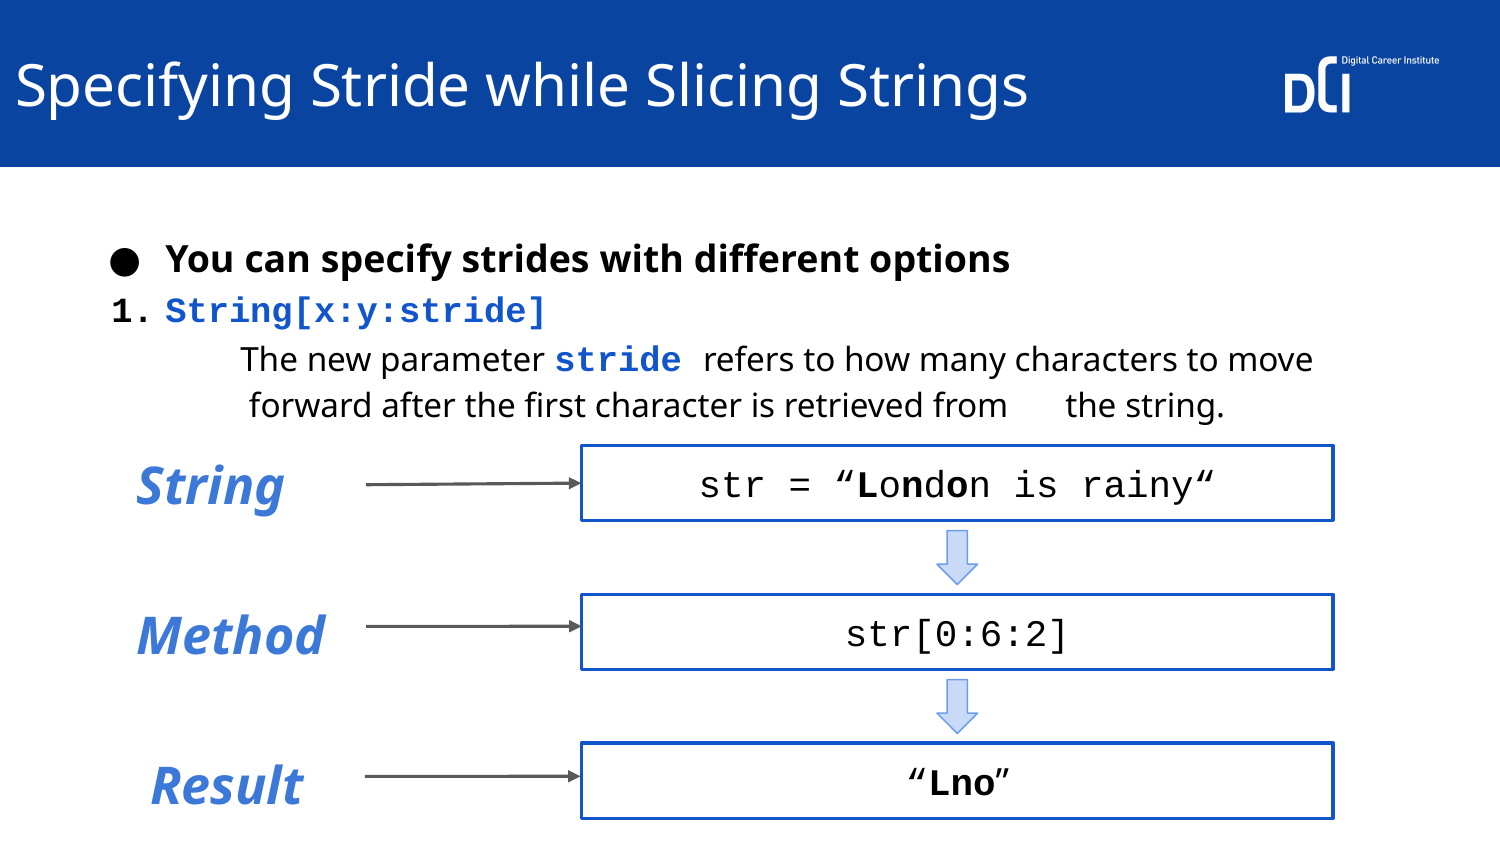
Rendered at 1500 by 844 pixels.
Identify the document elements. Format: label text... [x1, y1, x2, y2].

text_box Method [121, 587, 367, 681]
text_box You can specify strides with different options String[x:y:stride] The new parameter stride refers to how many characters to move forward after the first character is retrieved from the string. [75, 213, 1445, 592]
text_box [936, 530, 978, 585]
text_box [936, 679, 978, 734]
text_box “Lno” [581, 743, 1334, 819]
text_box str[0:6:2] [581, 594, 1334, 670]
text_box String [121, 438, 367, 531]
text_box Result [135, 737, 353, 831]
title Specifying Stride while Slicing Strings [0, 0, 1500, 167]
text_box str = “London is rainy“ [581, 445, 1334, 521]
picture [1275, 44, 1445, 123]
